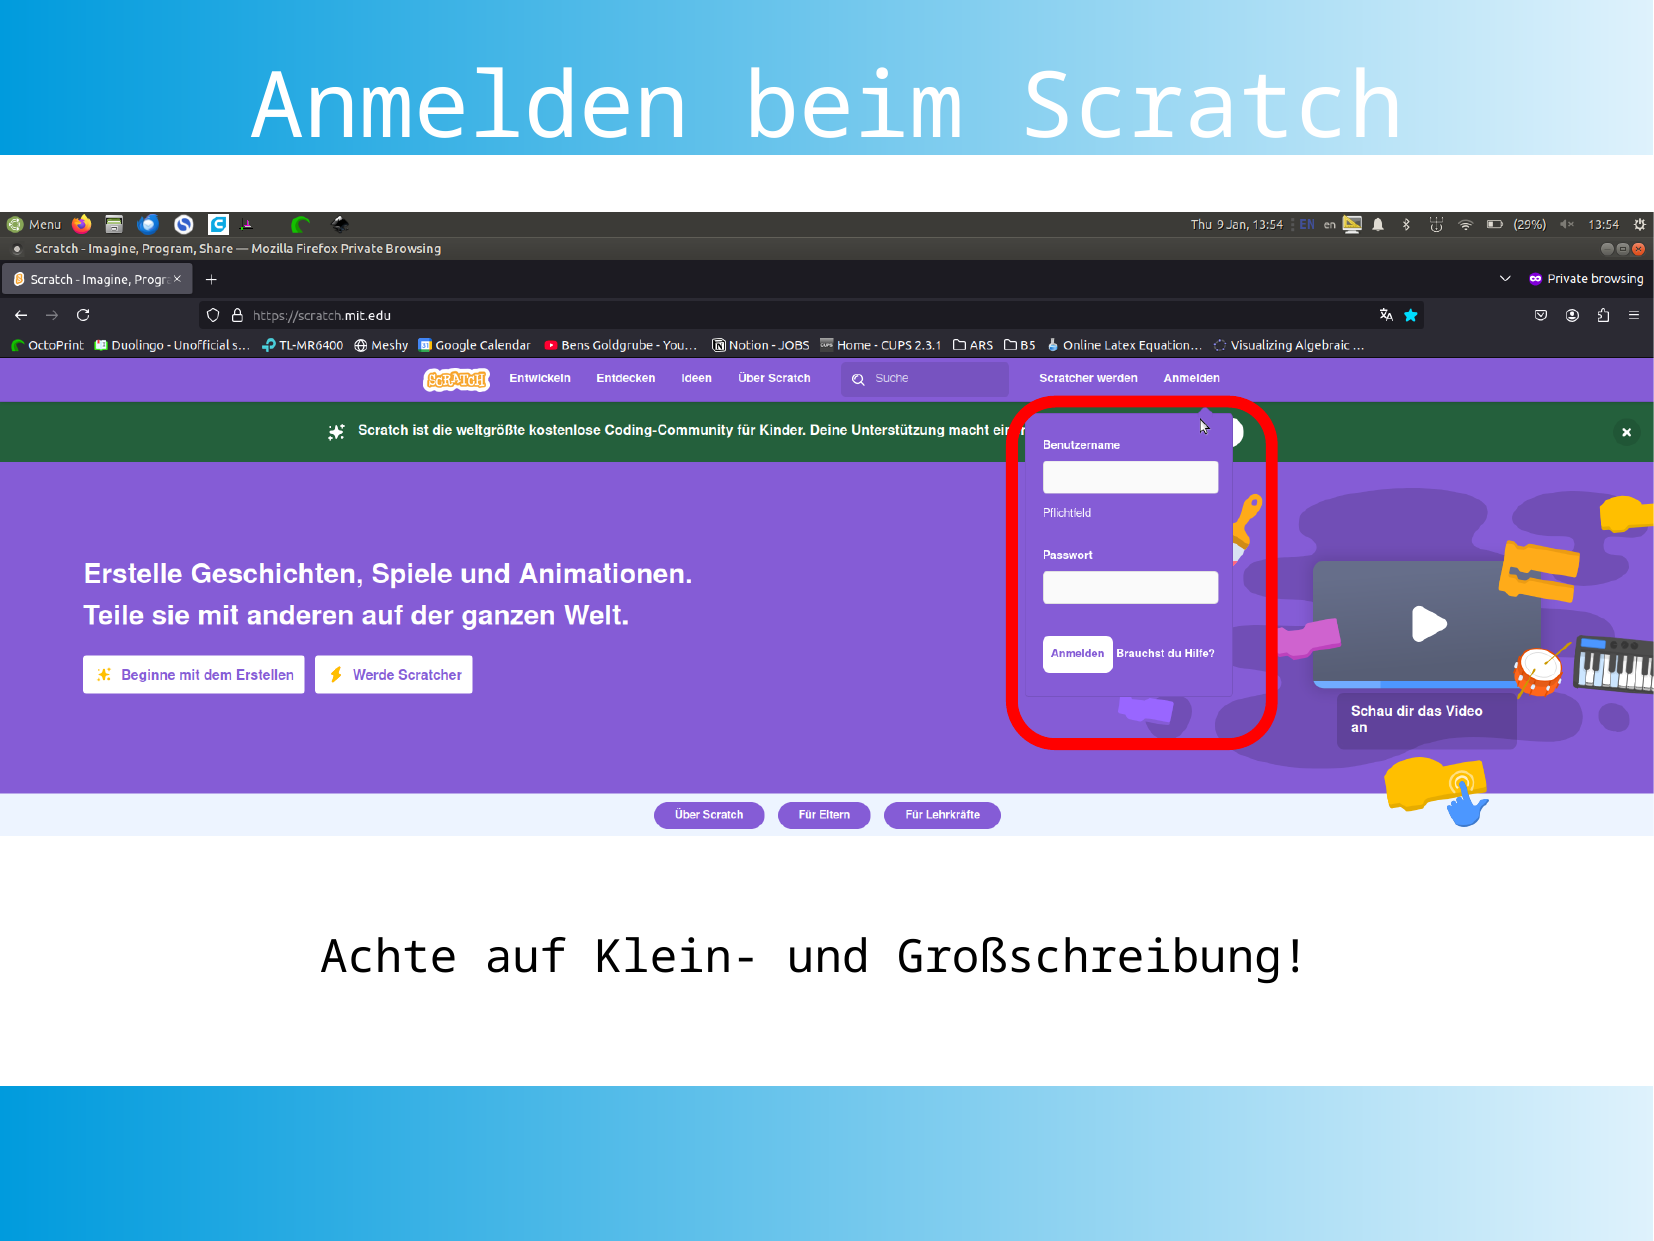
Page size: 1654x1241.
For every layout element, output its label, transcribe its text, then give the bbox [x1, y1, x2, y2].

text_box Achte auf Klein- und Großschreibung! [106, 916, 1524, 993]
title Anmelden beim Scratch [82, 40, 1571, 163]
picture [0, 212, 1654, 836]
